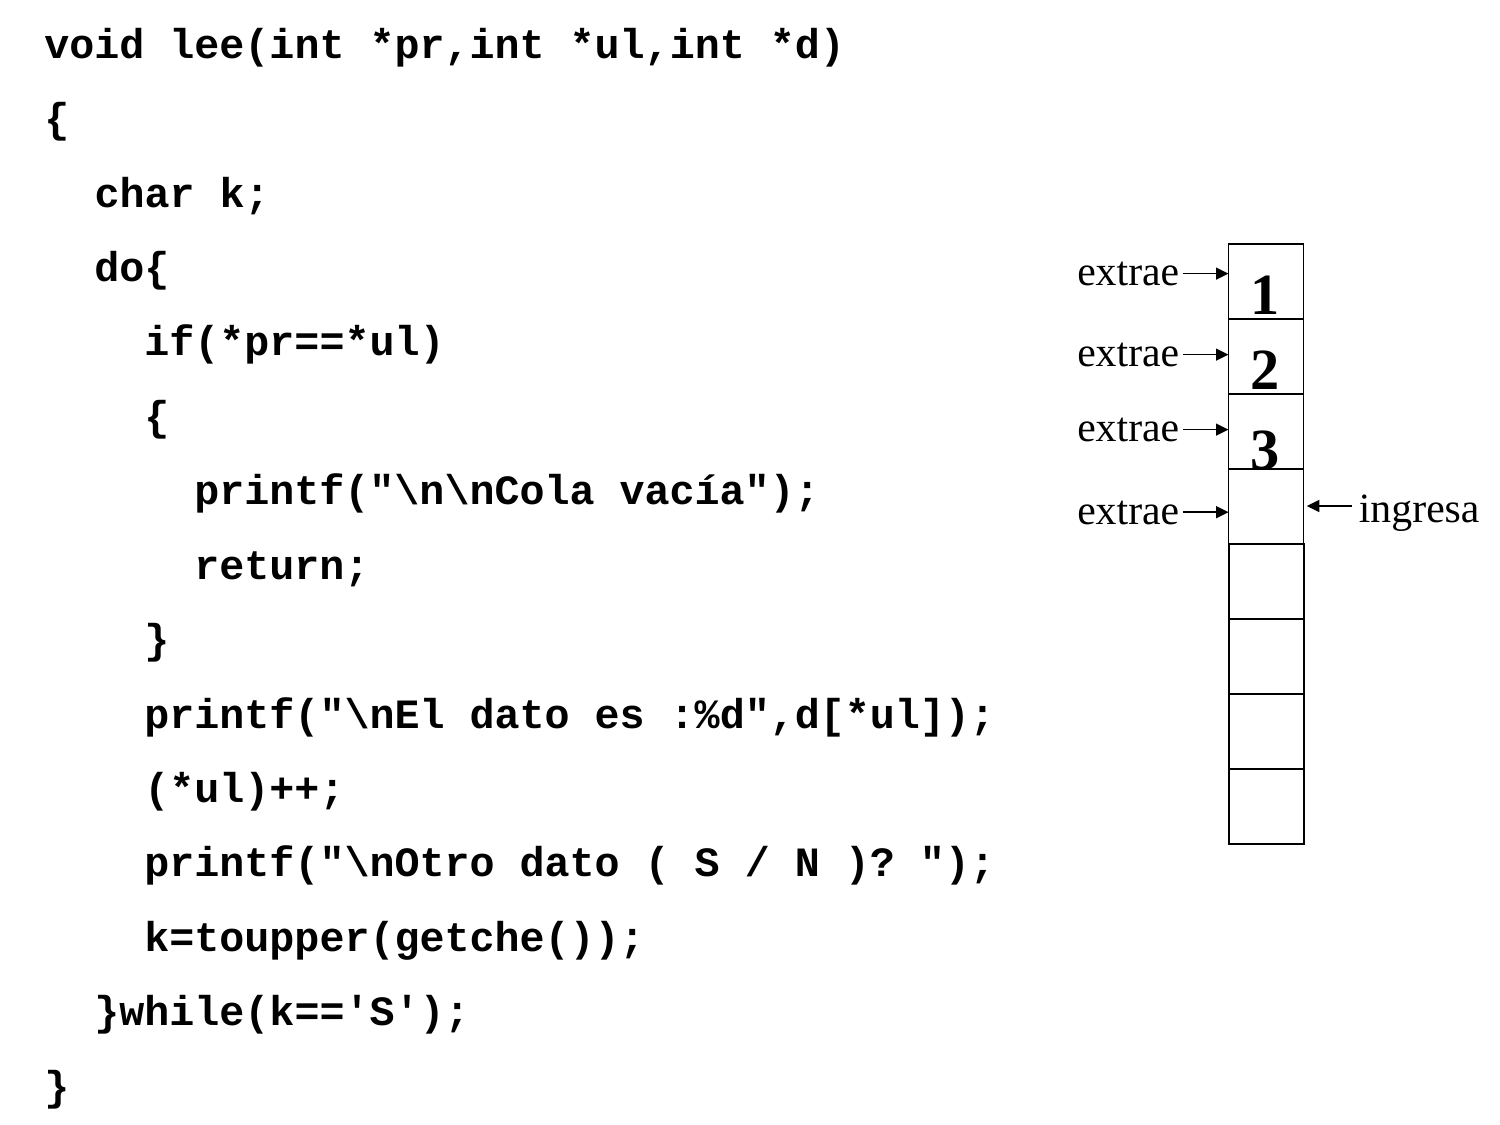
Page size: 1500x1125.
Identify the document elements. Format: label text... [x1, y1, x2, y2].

text_box char k; [29, 157, 285, 224]
text_box printf("\nEl dato es :%d",d[*ul]); [29, 678, 1010, 745]
text_box 1 [1242, 256, 1288, 302]
text_box [1228, 243, 1304, 844]
text_box 2 [1242, 331, 1288, 377]
text_box printf("\n\nCola vacía"); [29, 455, 835, 521]
text_box { [29, 83, 85, 149]
text_box return; [29, 529, 385, 596]
text_box }while(k=='S'); [29, 976, 485, 1042]
text_box k=toupper(getche()); [29, 901, 660, 968]
text_box extrae [1062, 392, 1201, 438]
text_box } [29, 604, 185, 670]
text_box ingresa [1344, 473, 1500, 519]
text_box { [29, 380, 185, 447]
text_box if(*pr==*ul) [29, 306, 460, 372]
text_box void lee(int *pr,int *ul,int *d) [29, 9, 860, 75]
text_box printf("\nOtro dato ( S / N )? "); [29, 827, 1010, 893]
text_box (*ul)++; [29, 753, 360, 819]
text_box } [29, 1050, 85, 1117]
text_box 3 [1242, 411, 1288, 457]
text_box do{ [29, 232, 185, 298]
text_box extrae [1062, 317, 1201, 363]
text_box extrae [1062, 236, 1201, 282]
text_box extrae [1062, 474, 1201, 521]
